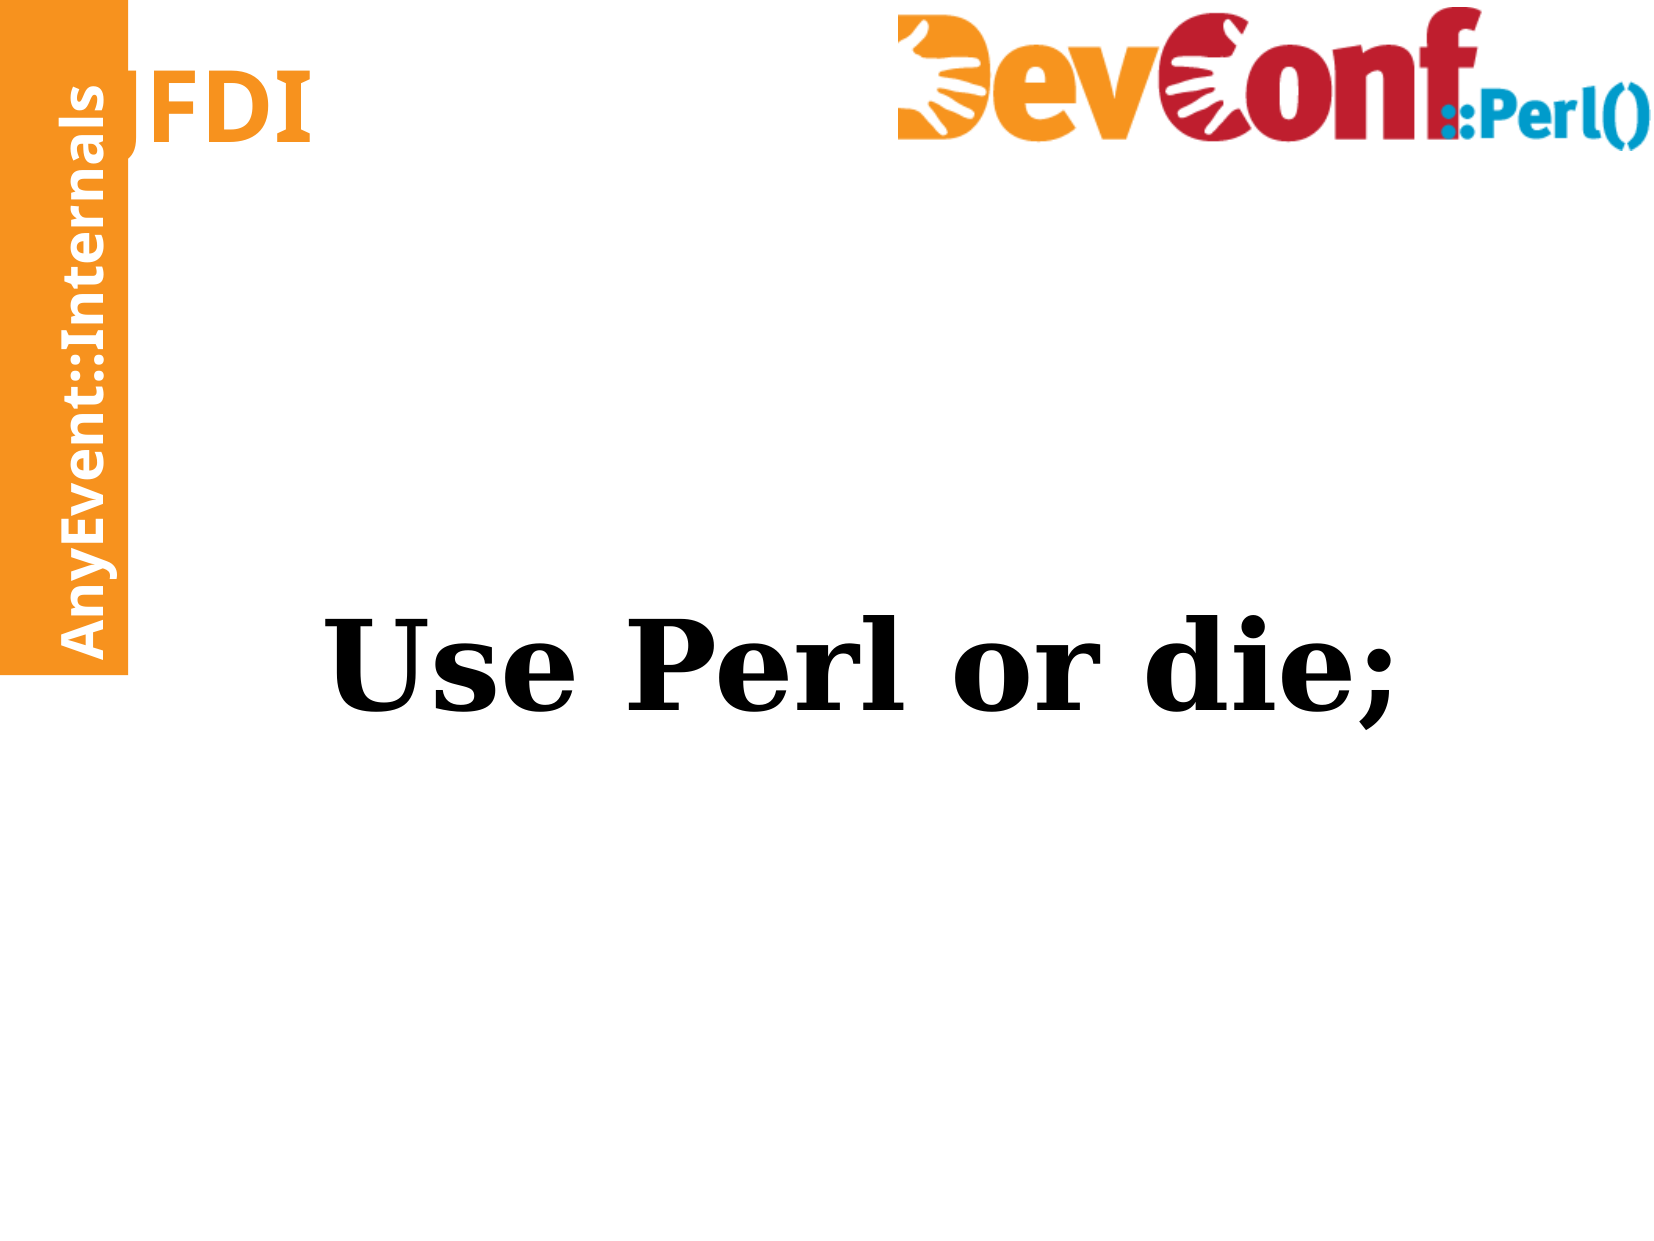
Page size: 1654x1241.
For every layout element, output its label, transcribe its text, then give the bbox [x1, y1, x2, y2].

title JFDI [112, 45, 901, 162]
picture [898, 7, 1651, 151]
text_box AnyEvent::Internals [0, 0, 84, 676]
text_box Use Perl or die; [150, 188, 1576, 1145]
